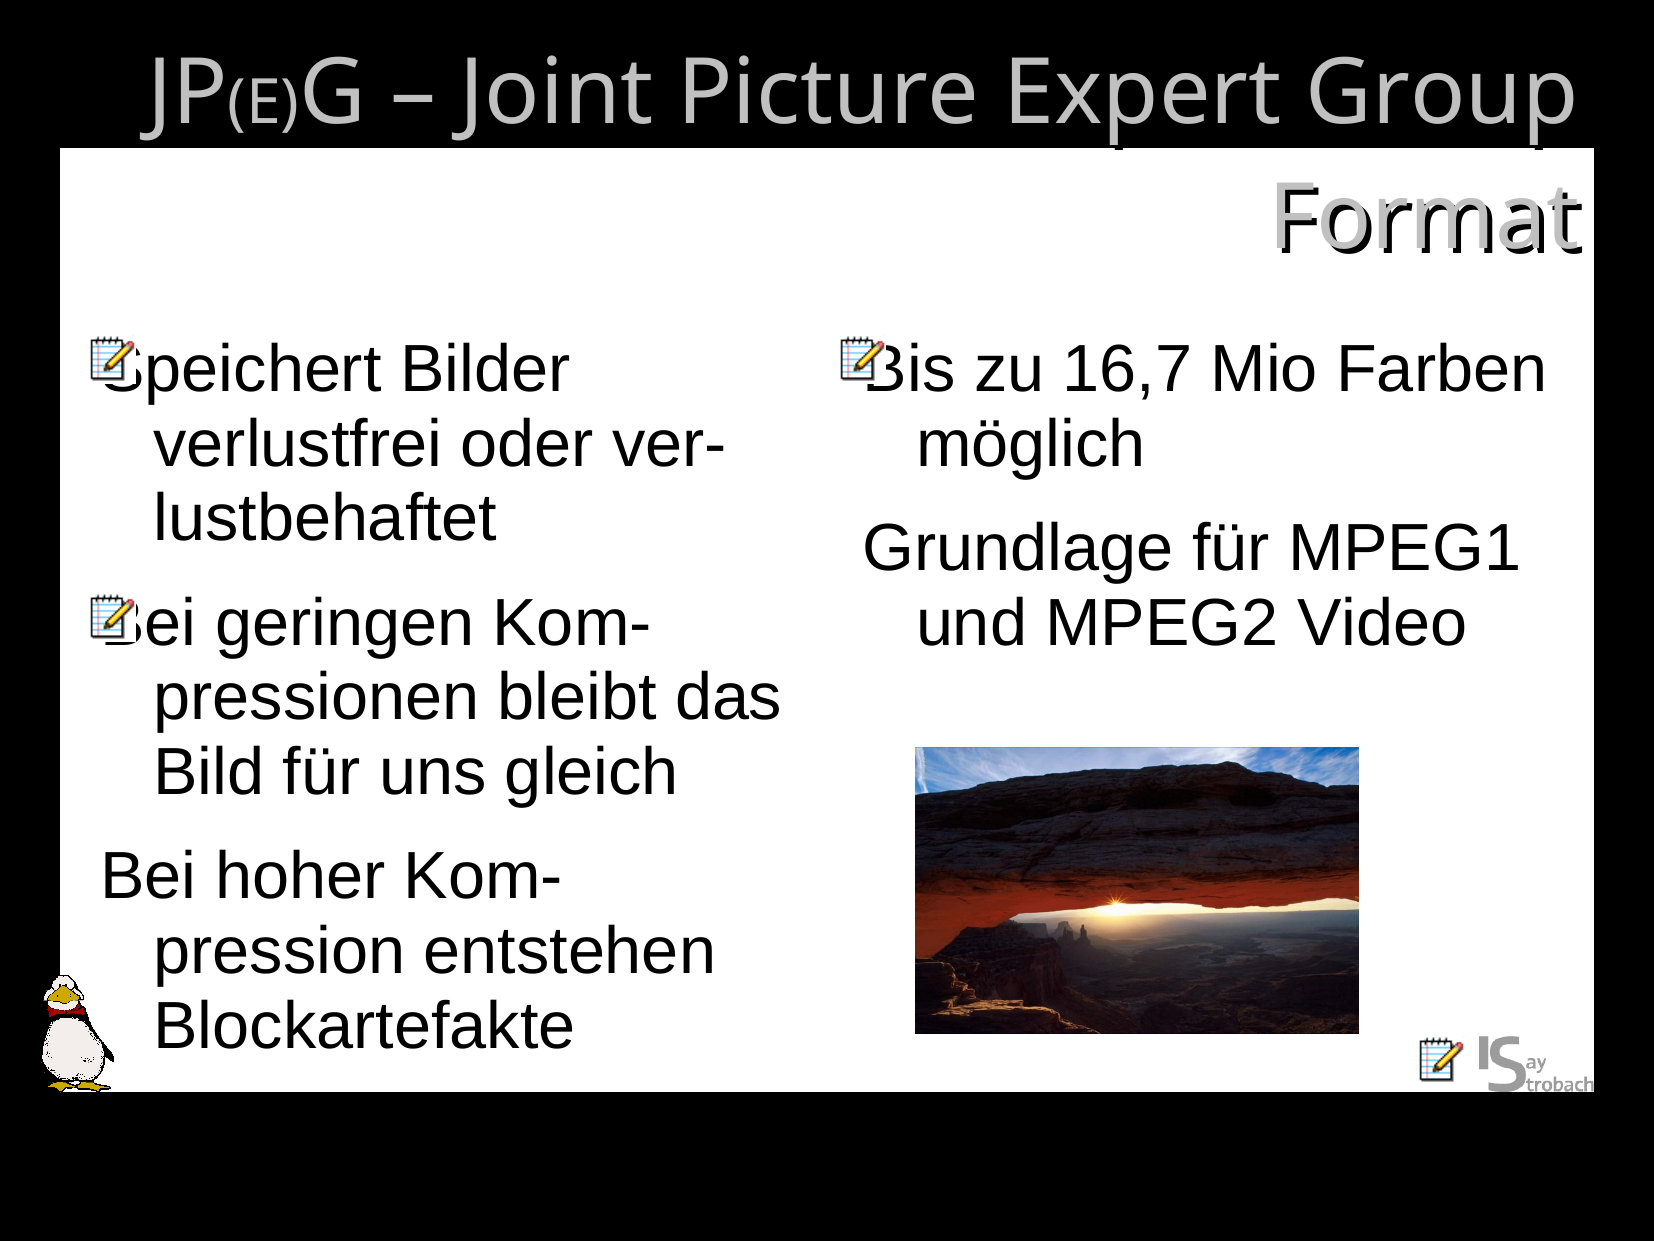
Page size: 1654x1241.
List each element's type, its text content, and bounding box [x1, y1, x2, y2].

picture [88, 590, 136, 642]
list Bis zu 16,7 Mio Farben möglich Grundlage für MPEG1 und MPEG2 Video [845, 330, 1572, 353]
picture [915, 747, 1359, 1034]
list Speichert Bilder verlustfrei oder ver-lustbehaftet Bei geringen Kom-pressionen bleibt das Bild für uns gleich Bei hoher Kom-pression entstehen Blockartefakte [82, 330, 809, 352]
picture [838, 332, 886, 384]
picture [29, 970, 119, 1093]
title JP(E)G – Joint Picture Expert Group Format [59, 66, 1581, 73]
picture [1417, 1033, 1465, 1085]
picture [88, 332, 136, 384]
